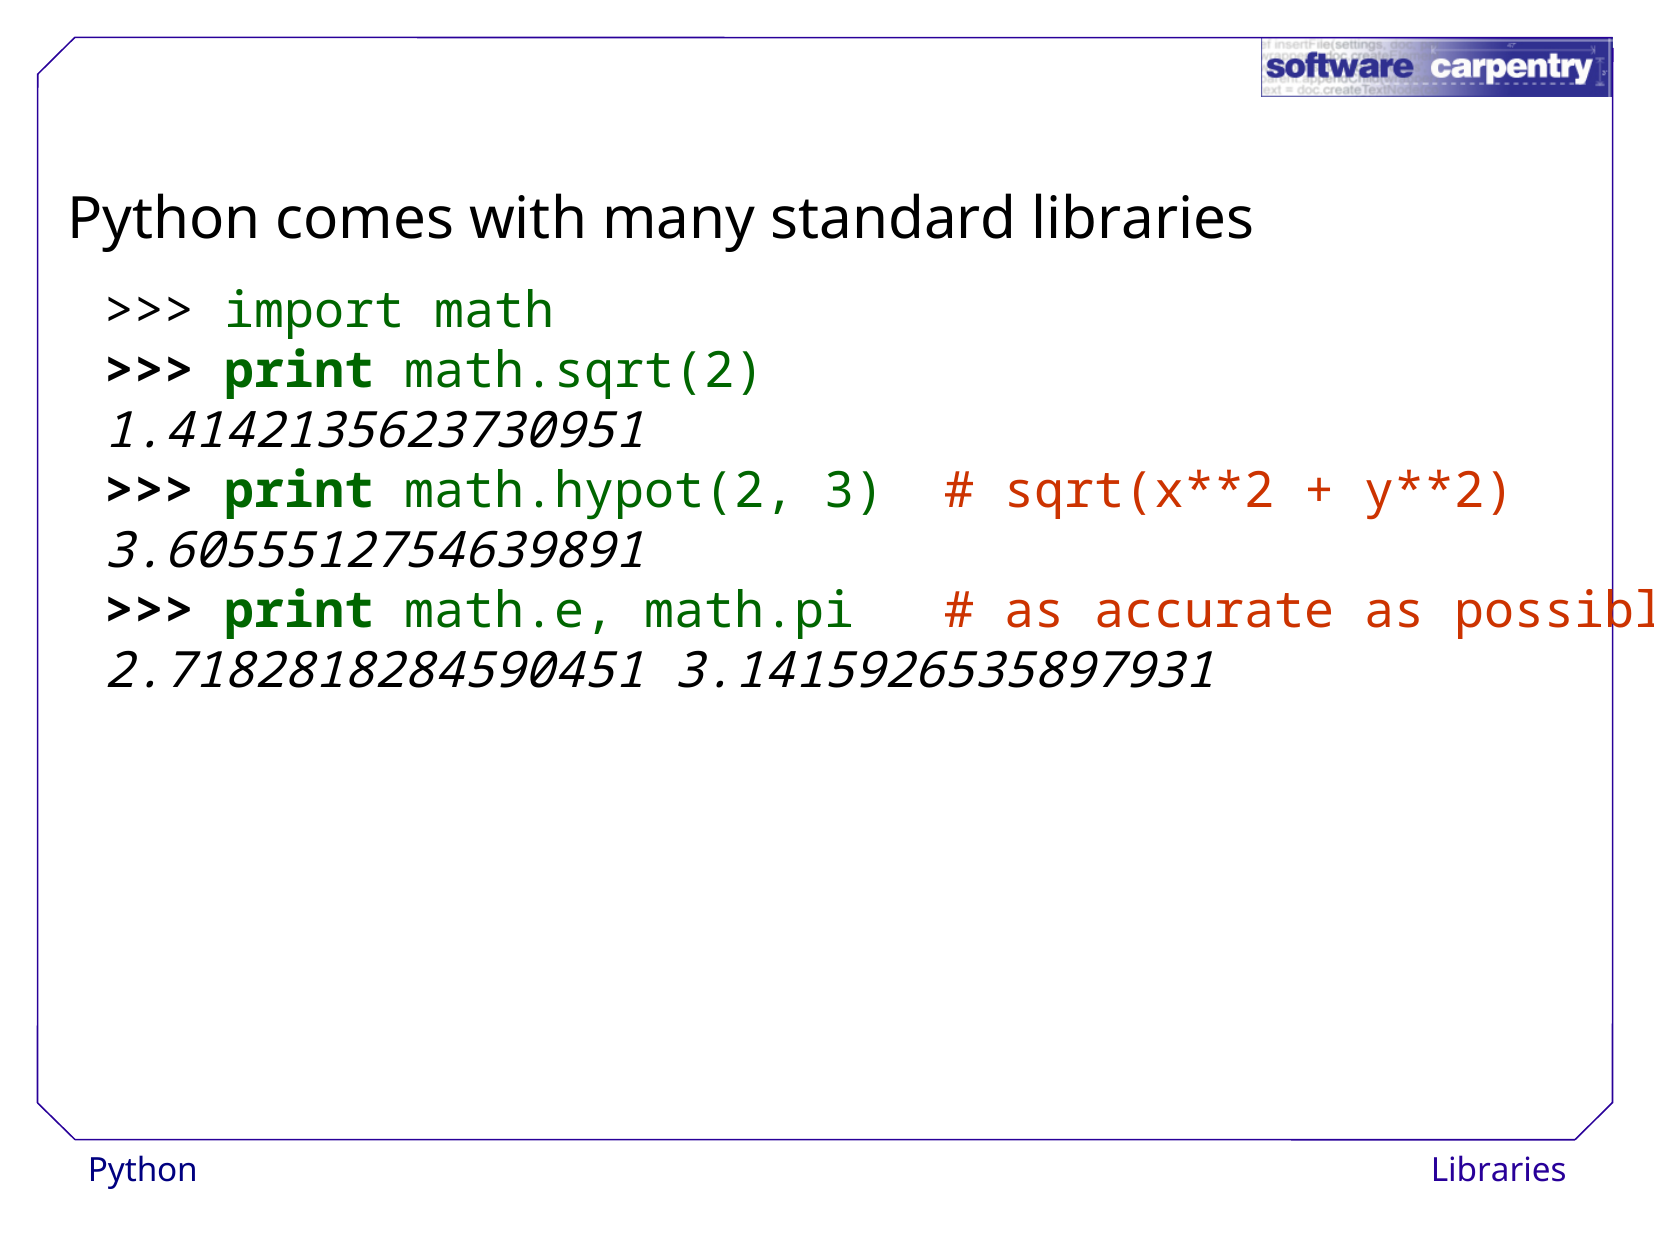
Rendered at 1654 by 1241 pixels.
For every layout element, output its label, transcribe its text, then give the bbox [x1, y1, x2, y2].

text_box >>> import math >>> print math.sqrt(2) 1.4142135623730951 >>> print math.hypot(2, 3) # sqrt(x**2 + y**2) 3.6055512754639891 >>> print math.e, math.pi # as accurate as possible 2.7182818284590451 3.1415926535897931 [89, 270, 1517, 1084]
picture [1261, 39, 1613, 97]
text_box Python comes with many standard libraries [52, 138, 1419, 259]
